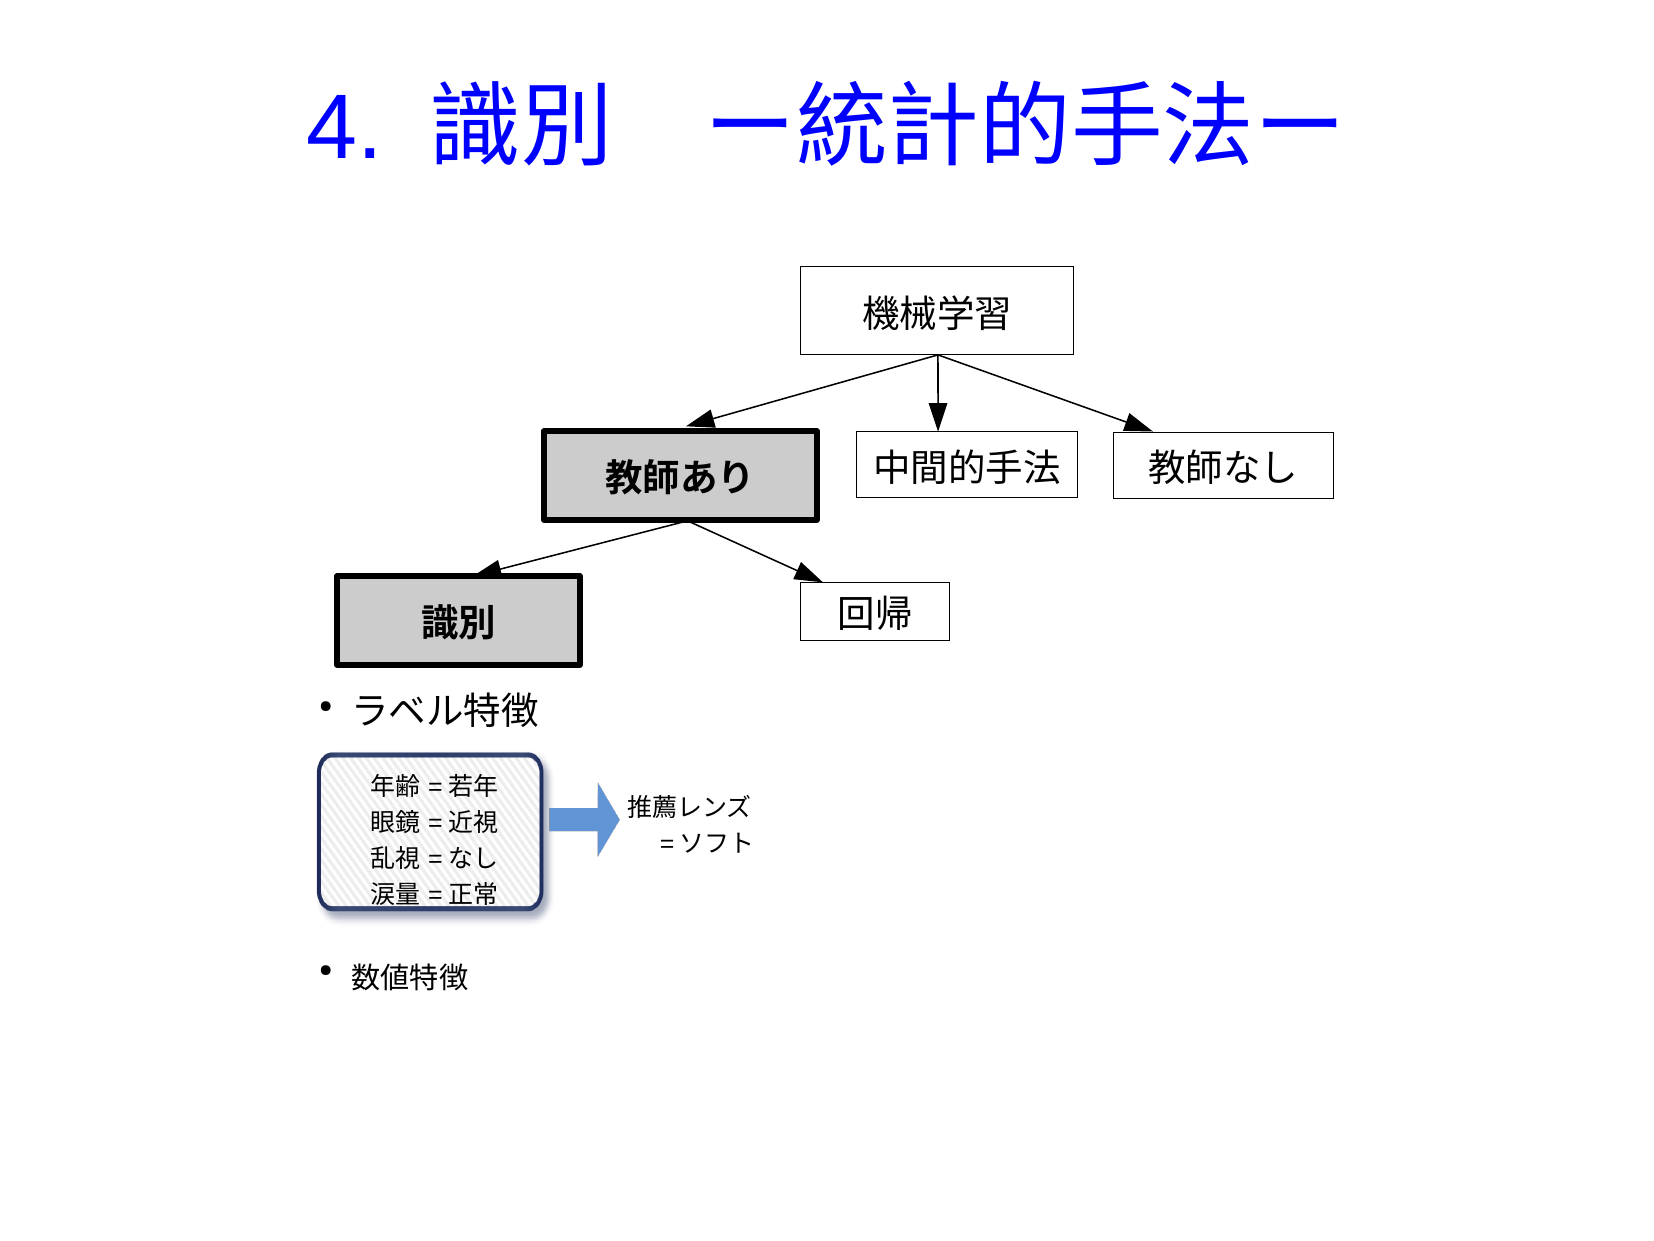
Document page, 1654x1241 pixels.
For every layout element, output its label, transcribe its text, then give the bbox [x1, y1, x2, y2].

text_box ラベル特徴 数値特徴 [304, 673, 557, 1083]
text_box 機械学習 [800, 266, 1074, 355]
text_box 識別 [337, 576, 580, 665]
text_box 推薦レンズ =ソフト [612, 779, 771, 870]
text_box 教師なし [1113, 432, 1334, 499]
picture [307, 743, 621, 934]
title 4. 識別 ー統計的手法ー [82, 49, 1571, 198]
text_box 教師あり [543, 431, 817, 520]
text_box 回帰 [800, 582, 950, 641]
text_box 中間的手法 [856, 431, 1078, 498]
